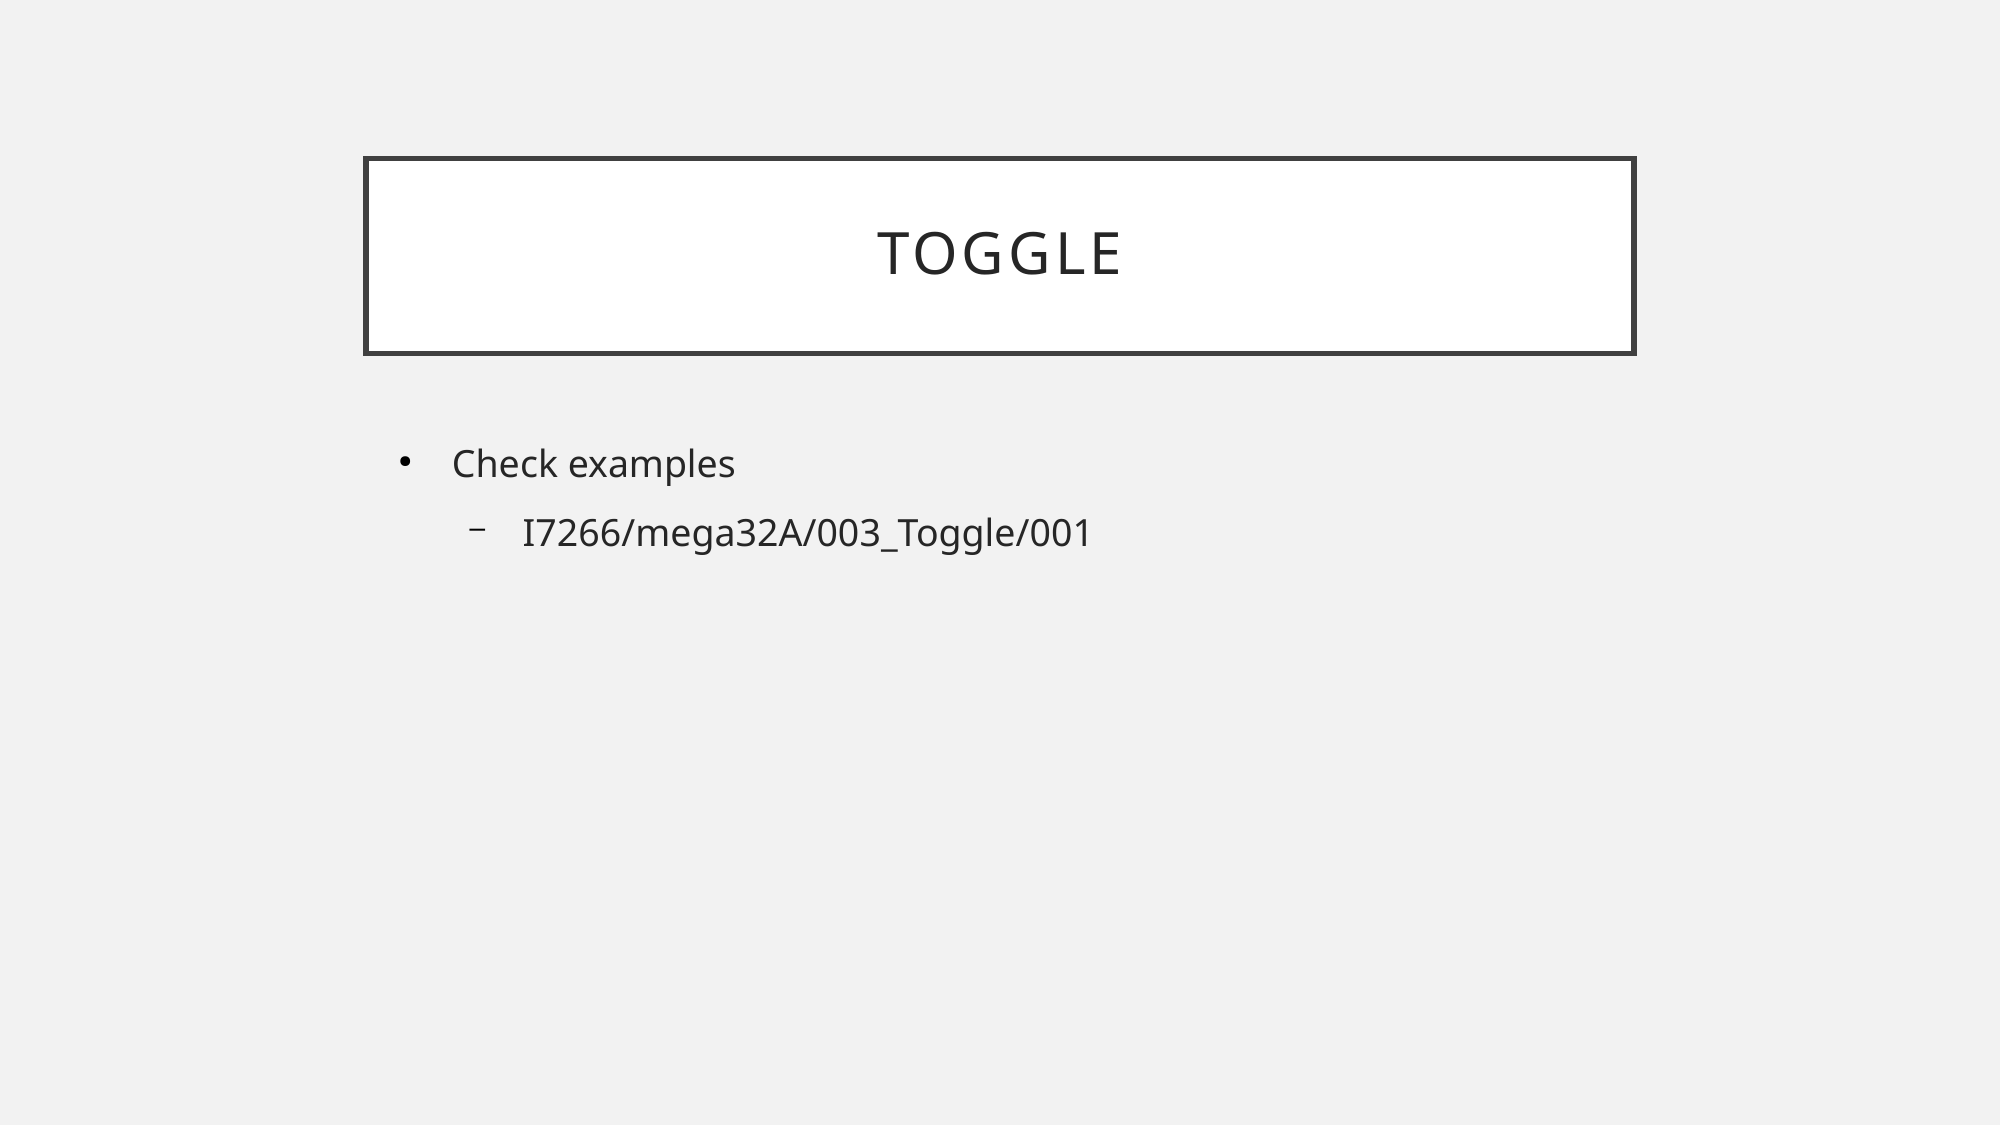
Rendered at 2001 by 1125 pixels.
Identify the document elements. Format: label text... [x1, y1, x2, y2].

title Toggle [366, 158, 1634, 354]
list Check examples I7266/mega32A/003_Toggle/001 [366, 432, 1634, 942]
